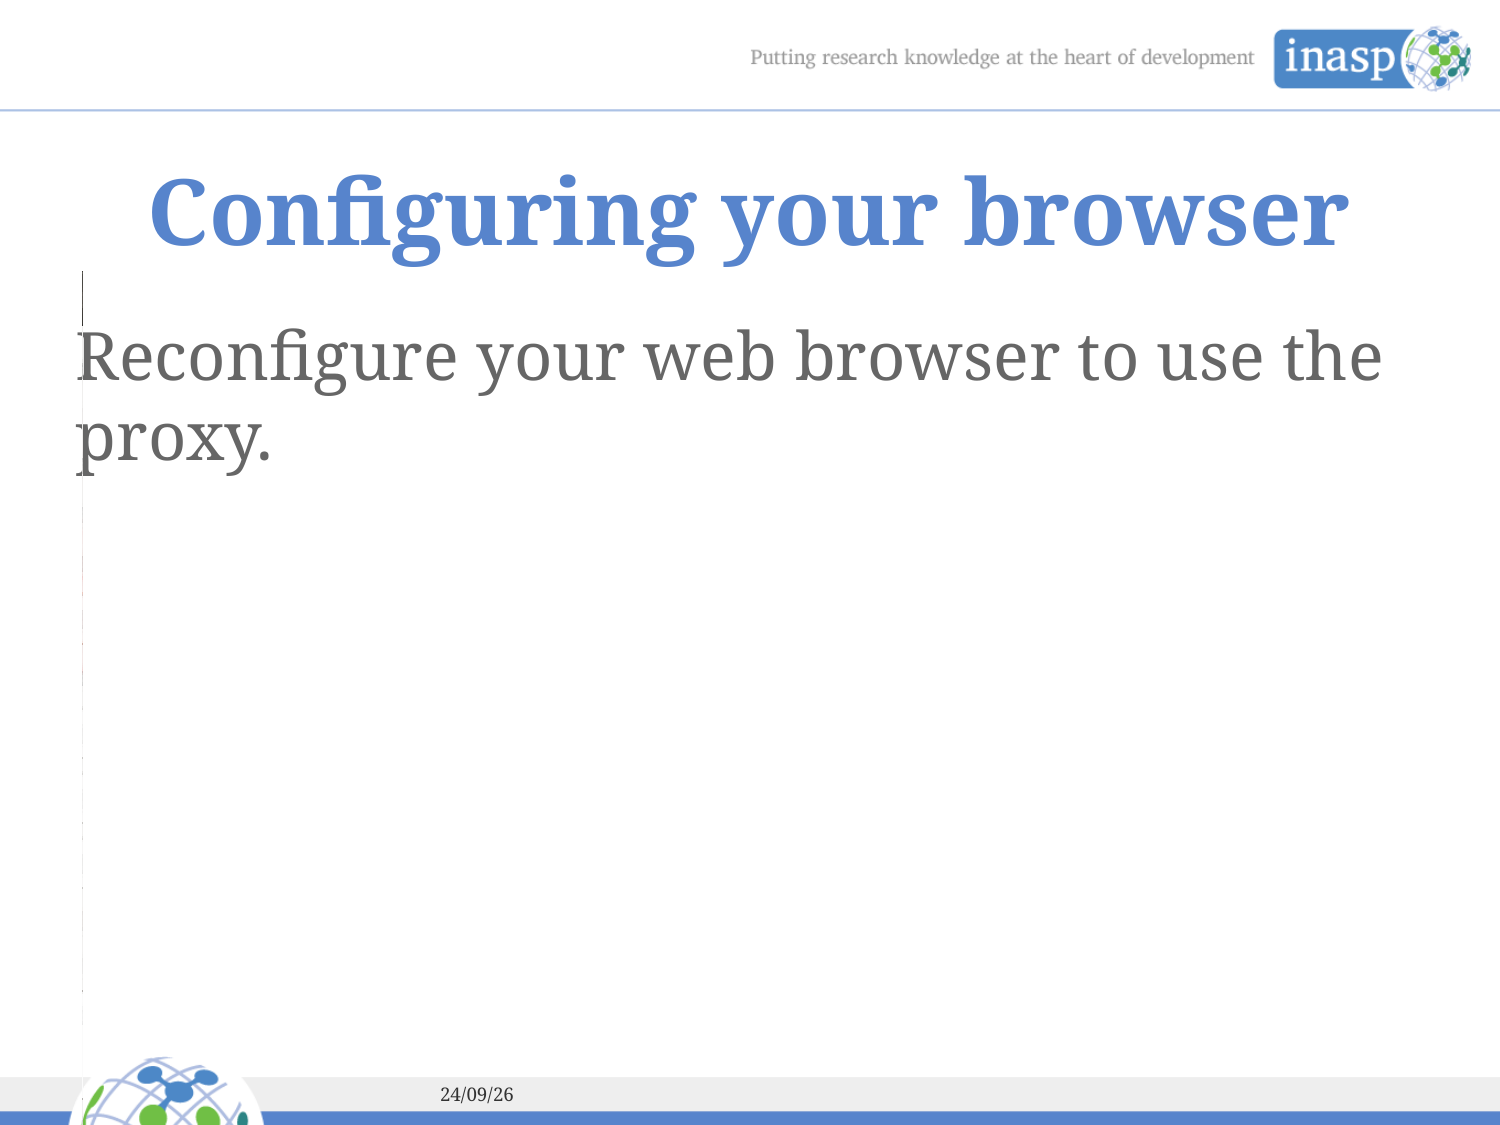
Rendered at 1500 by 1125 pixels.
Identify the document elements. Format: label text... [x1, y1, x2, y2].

list Reconfigure your web browser to use the proxy. [83, 313, 1426, 967]
list Reconfigure your web browser to use the proxy. [75, 313, 82, 967]
title Configuring your browser [75, 129, 1426, 313]
picture [0, 0, 1500, 1125]
